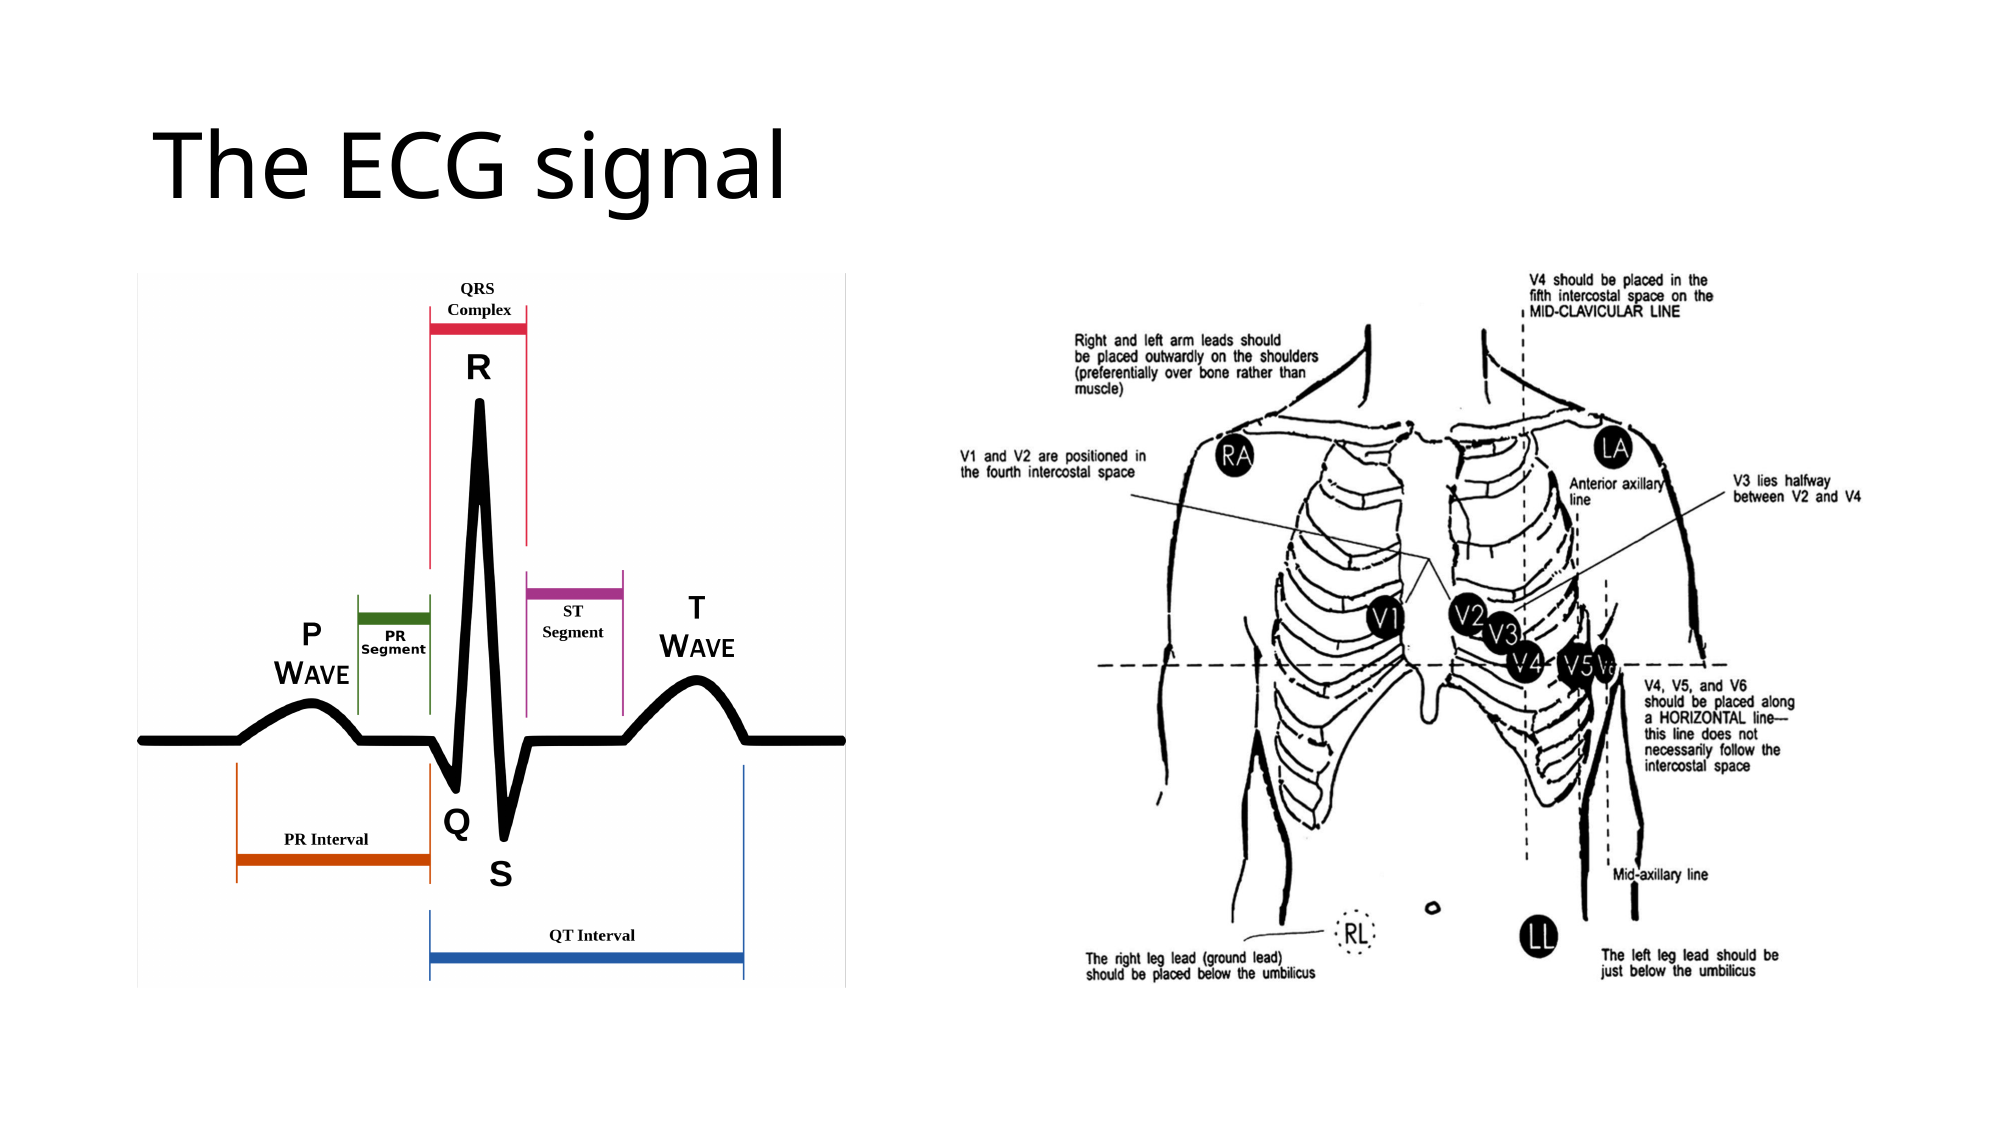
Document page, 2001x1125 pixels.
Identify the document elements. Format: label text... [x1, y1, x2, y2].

title The ECG signal [137, 59, 1863, 278]
picture [137, 273, 846, 988]
picture [957, 270, 1863, 985]
